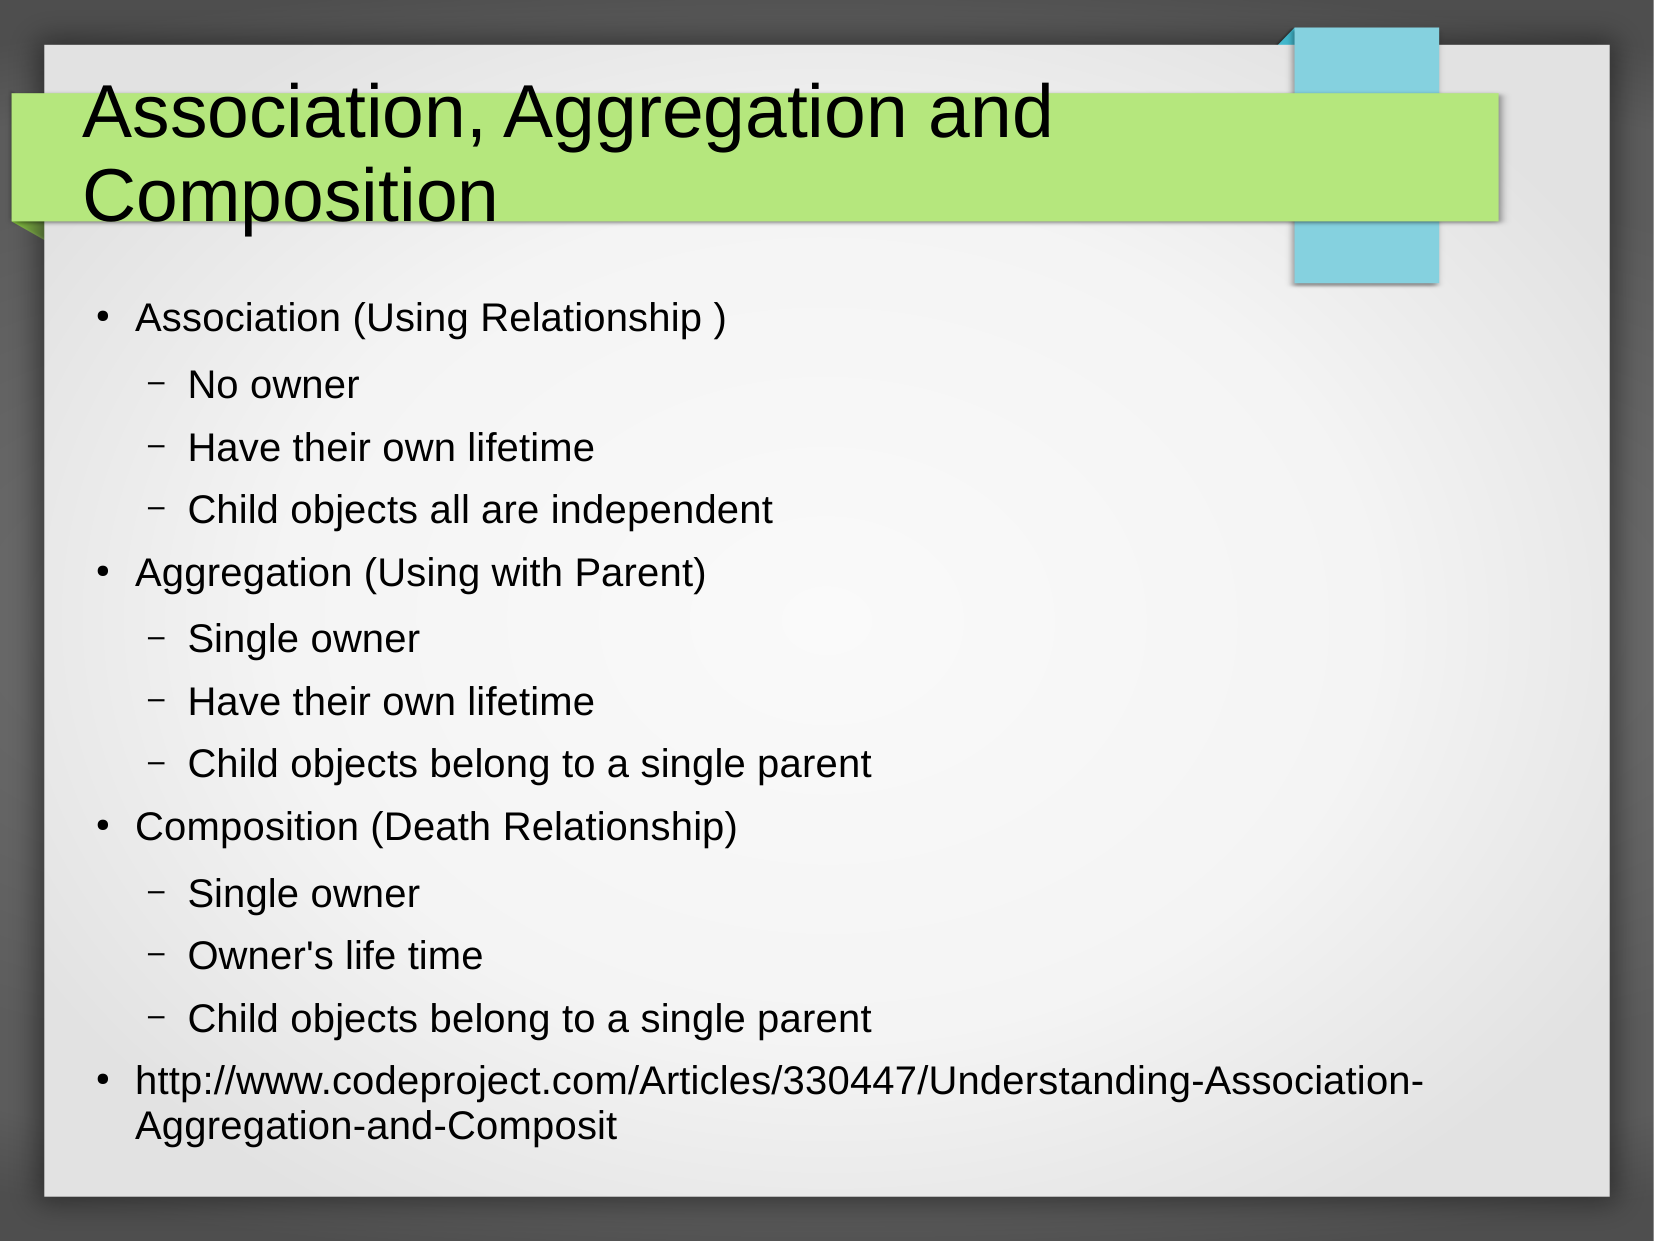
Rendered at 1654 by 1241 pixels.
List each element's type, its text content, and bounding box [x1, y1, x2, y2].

picture [0, 0, 1654, 1241]
title Association, Aggregation and Composition [82, 69, 1264, 238]
list Association (Using Relationship ) No owner Have their own lifetime Child objects all are independent Aggregation (Using with Parent) Single owner Have their own lifetime Child objects belong to a single parent Composition (Death Relationship) Single owner Owner's life time Child objects belong to a single parent http://www.codeproject.com/Articles/330447/Understanding-Association-Aggregation-and-Composit [82, 295, 1571, 1158]
